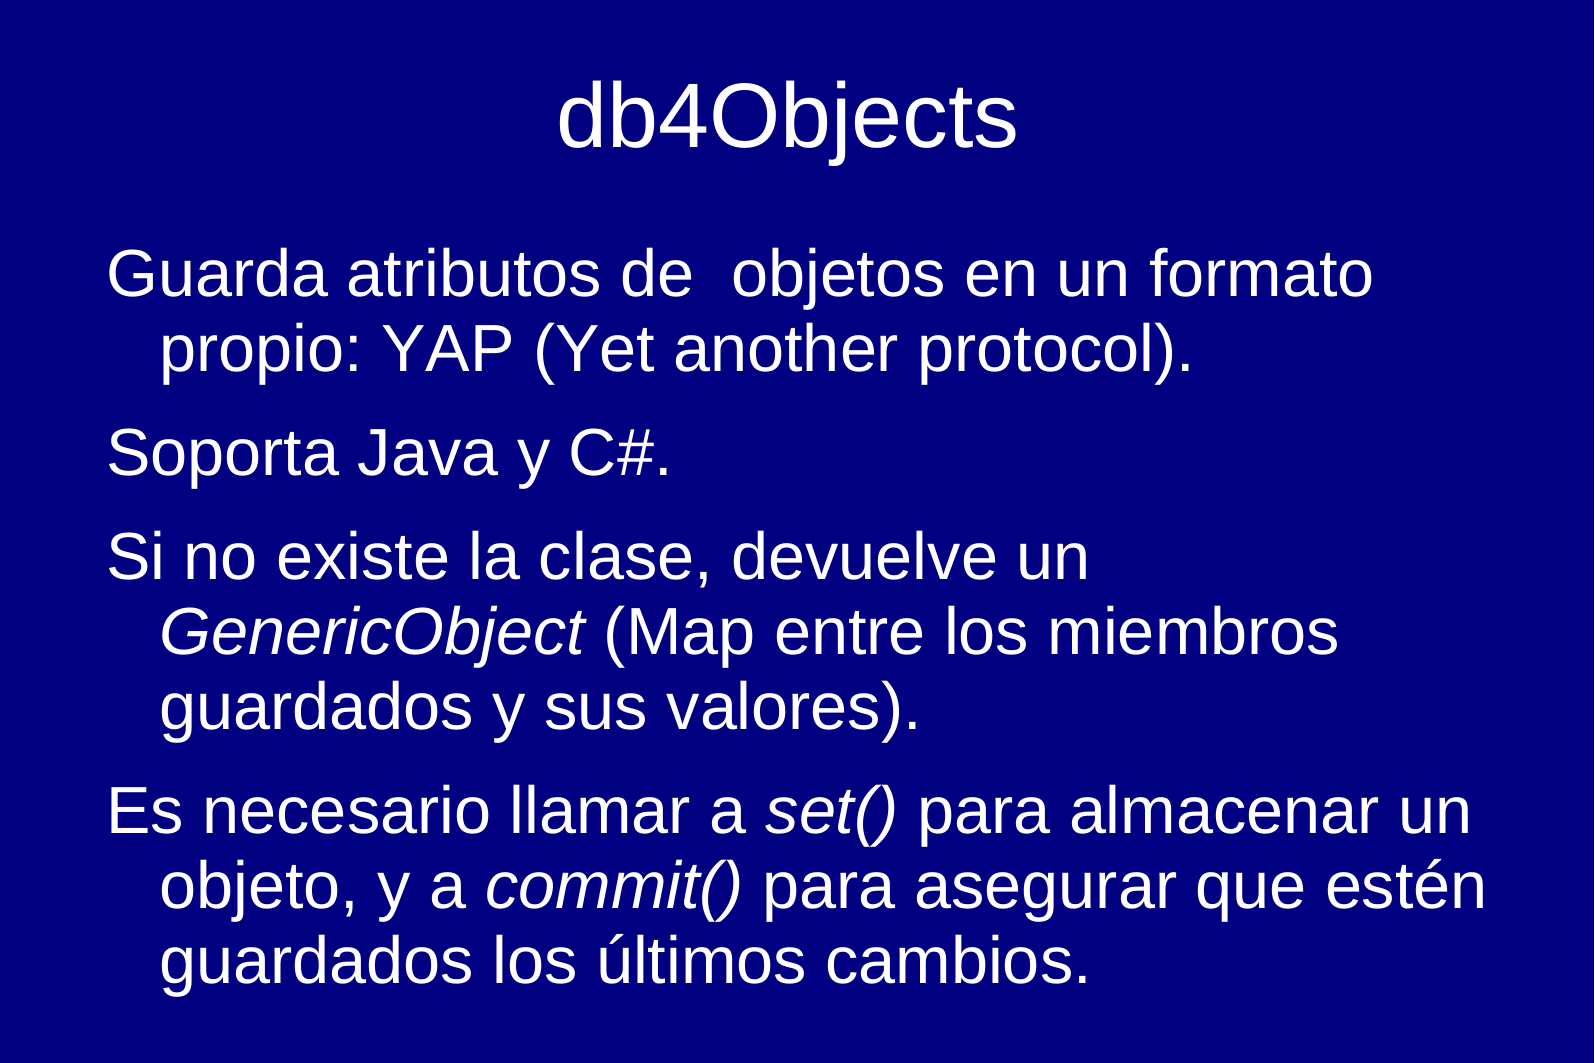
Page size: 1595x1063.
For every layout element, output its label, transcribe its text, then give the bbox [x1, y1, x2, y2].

list Guarda atributos de objetos en un formato propio: YAP (Yet another protocol). Soporta Java y C#. Si no existe la clase, devuelve un GenericObject (Map entre los miembros guardados y sus valores). Es necesario llamar a set() para almacenar un objeto, y a commit() para asegurar que estén guardados los últimos cambios. [88, 236, 1524, 998]
title db4Objects [70, 64, 1506, 168]
